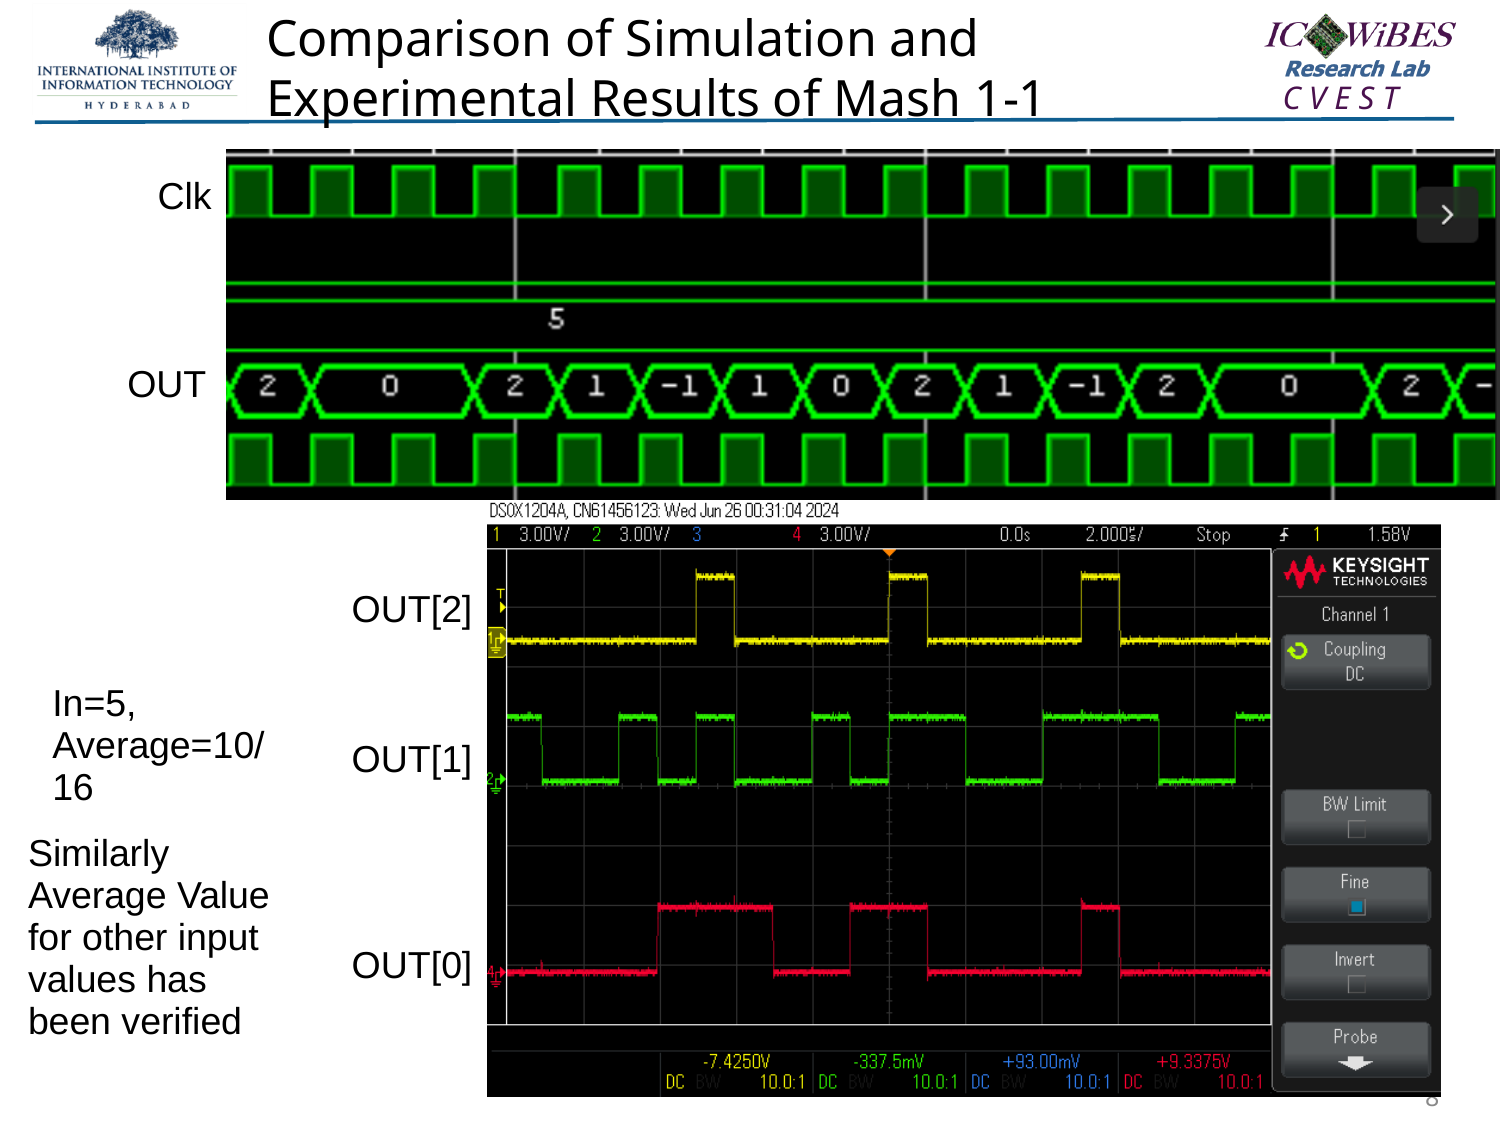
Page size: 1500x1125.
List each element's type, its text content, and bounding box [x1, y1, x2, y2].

text_box Similarly Average Value for other input values has been verified [13, 825, 301, 1051]
picture [1261, 12, 1458, 82]
text_box OUT[1] [336, 730, 487, 788]
text_box In=5, Average=10/16 [37, 675, 301, 816]
text_box OUT[2] [336, 580, 487, 638]
title Comparison of Simulation and Experimental Results of Mash 1-1 [251, 23, 1195, 110]
slide_number <number> [1329, 1074, 1455, 1123]
picture [31, 2, 247, 115]
text_box OUT [112, 355, 222, 413]
text_box Clk [142, 168, 226, 225]
picture [226, 149, 1500, 1097]
text_box OUT[0] [336, 937, 487, 995]
